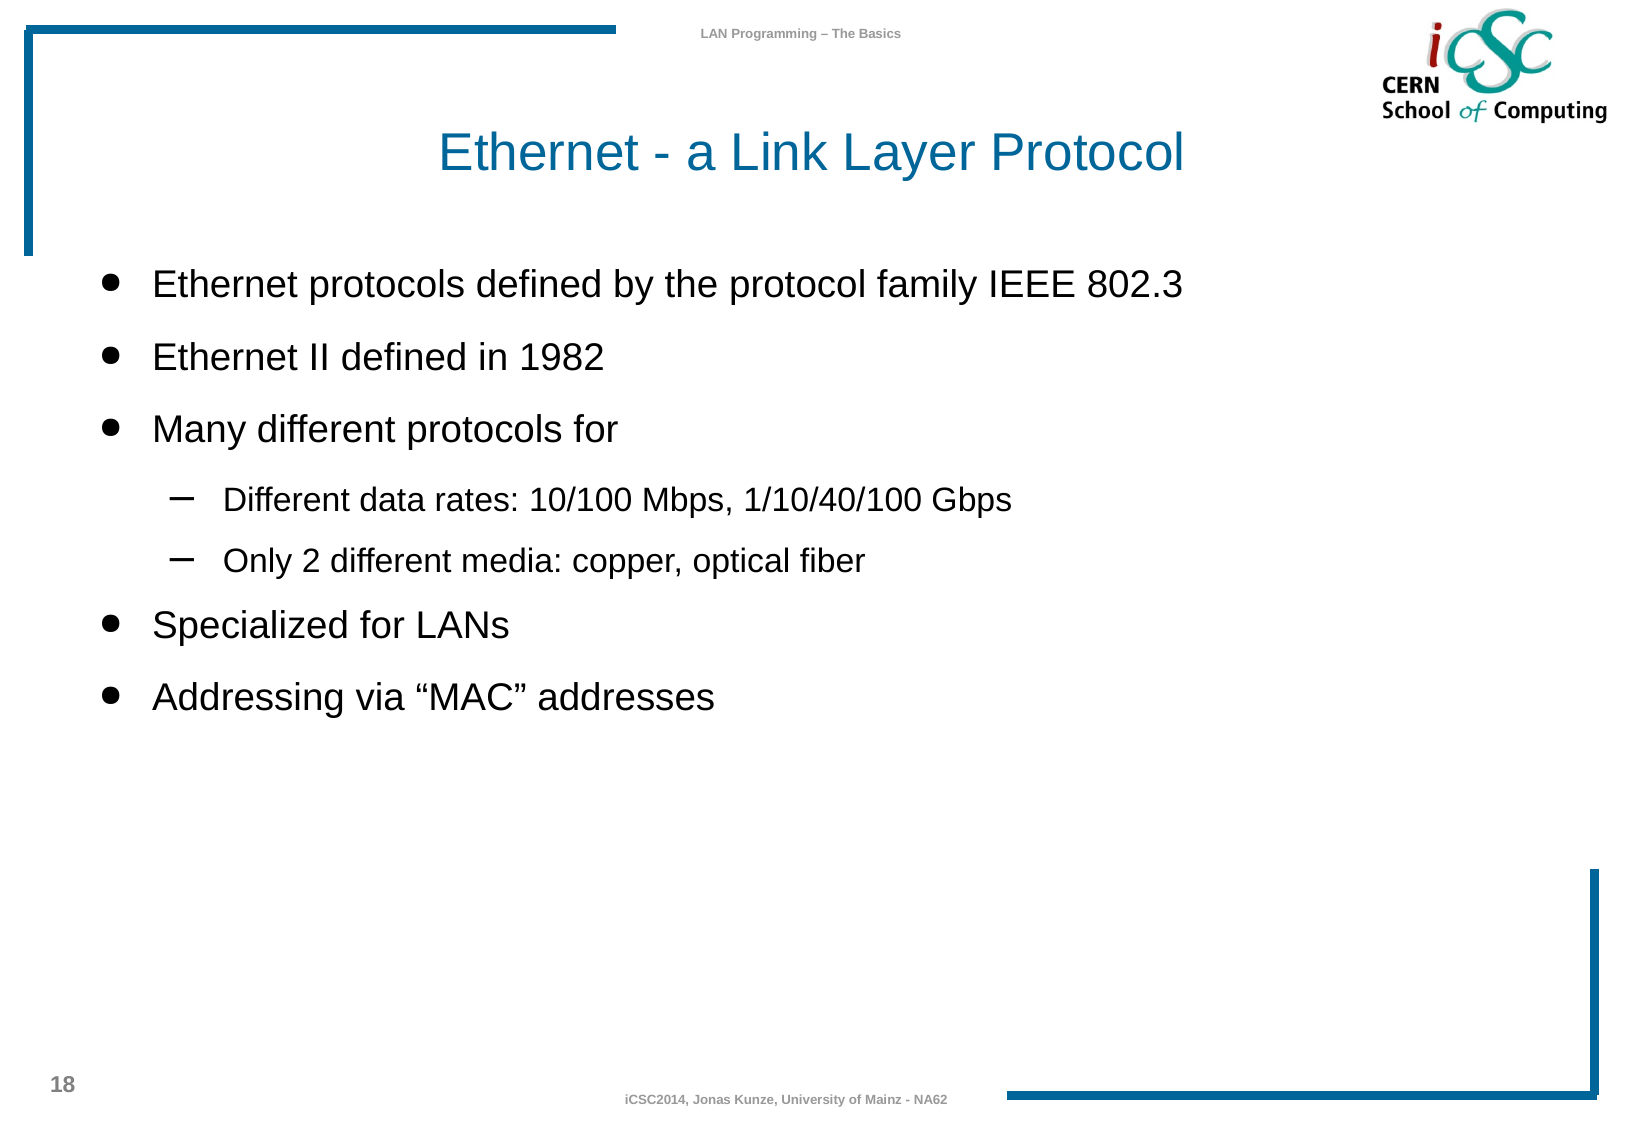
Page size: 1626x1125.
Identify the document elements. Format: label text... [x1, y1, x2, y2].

list Ethernet protocols defined by the protocol family IEEE 802.3 Ethernet II defined in 1982 Many different protocols for Different data rates: 10/100 Mbps, 1/10/40/100 Gbps Only 2 different media: copper, optical fiber Specialized for LANs Addressing via “MAC” addresses [81, 263, 1512, 1051]
picture [1381, 8, 1608, 125]
title Ethernet - a Link Layer Protocol [81, 44, 1544, 233]
